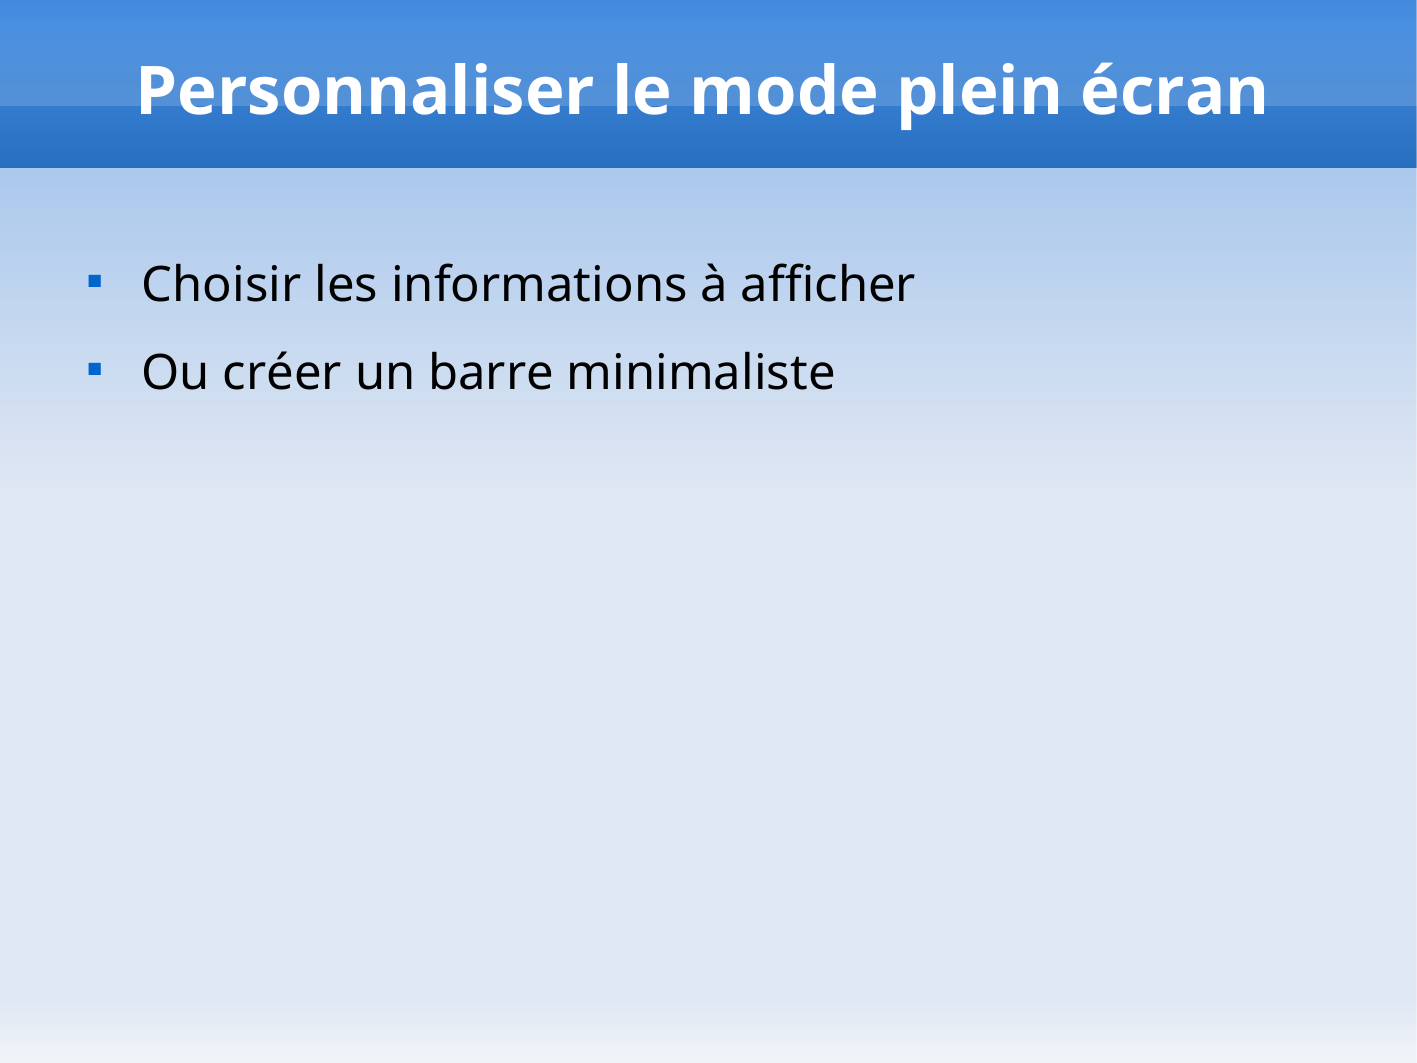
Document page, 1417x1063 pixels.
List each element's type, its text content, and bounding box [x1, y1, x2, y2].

title Personnaliser le mode plein écran [65, 0, 1341, 178]
picture [0, 0, 1417, 1063]
list Choisir les informations à afficher Ou créer un barre minimaliste [70, 248, 1346, 950]
